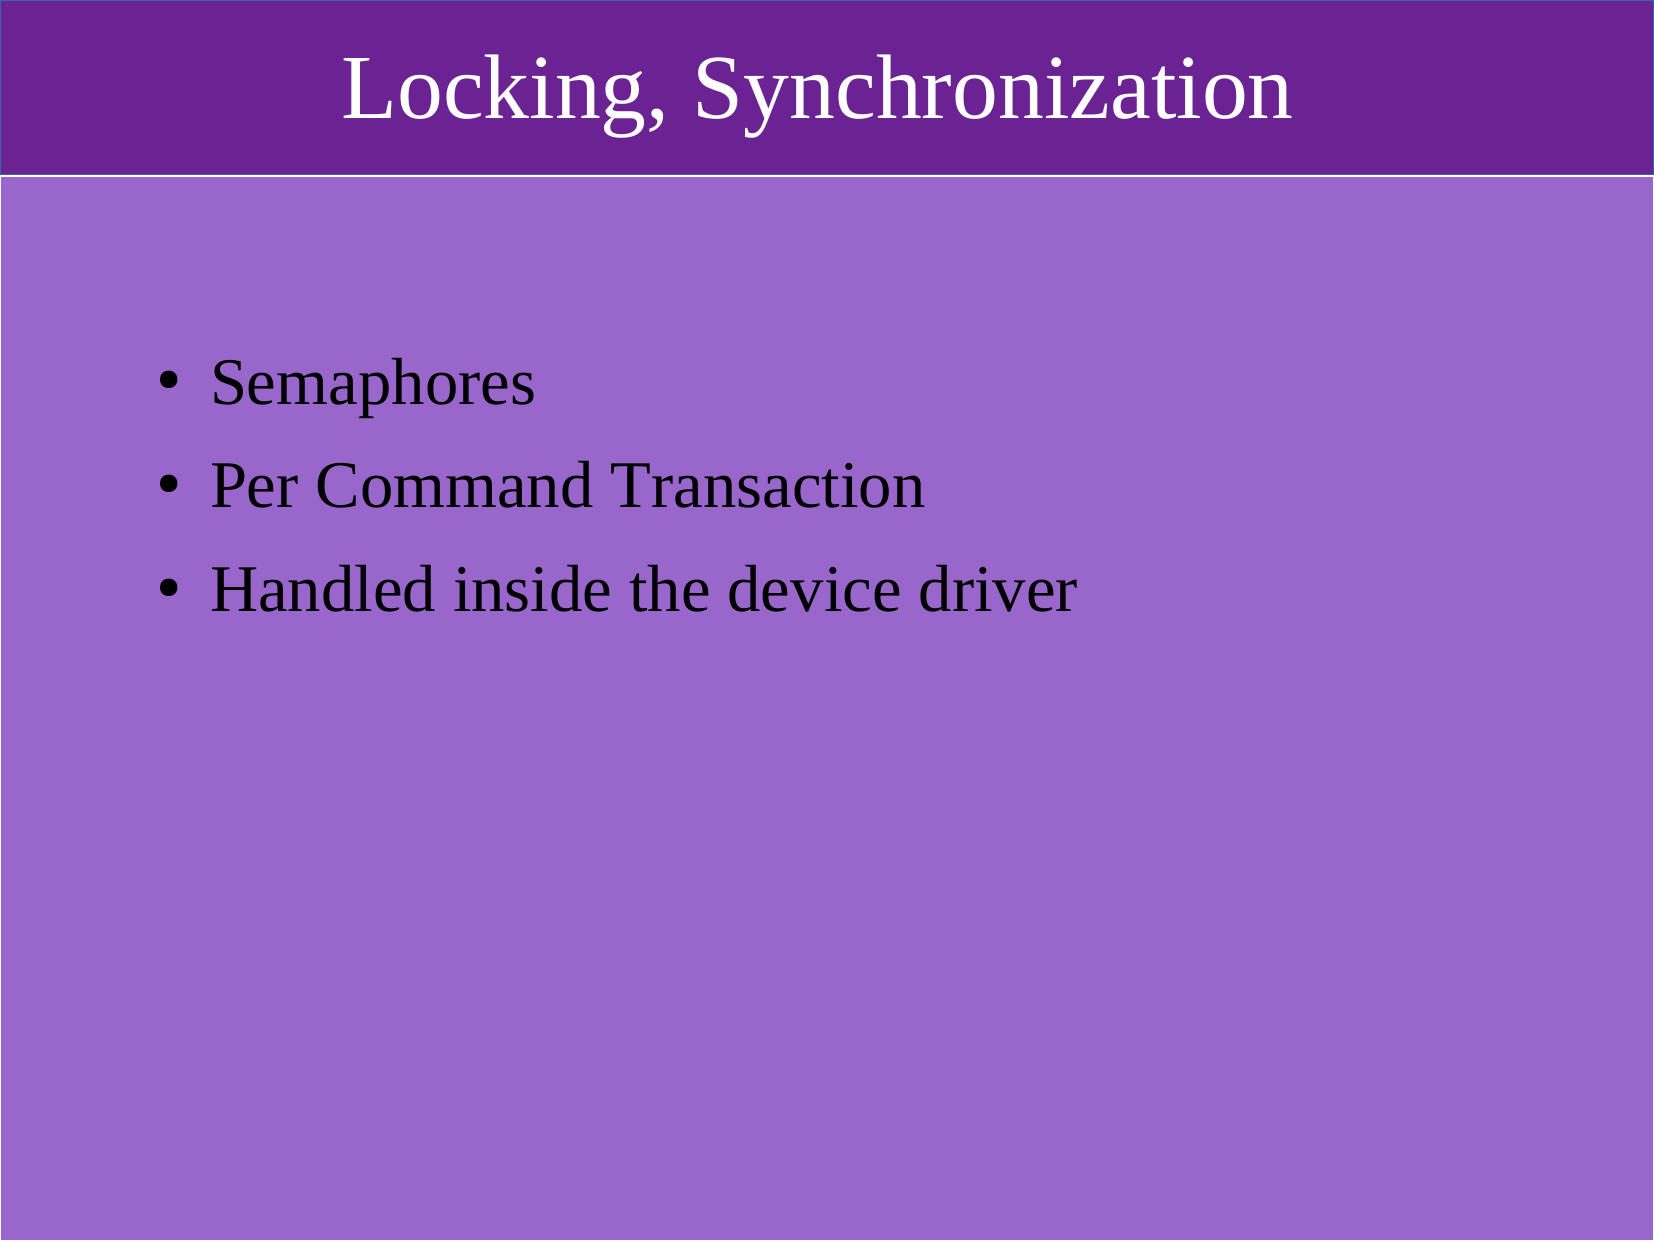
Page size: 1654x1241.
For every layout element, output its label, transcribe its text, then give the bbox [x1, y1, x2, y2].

list Semaphores Per Command Transaction Handled inside the device driver [121, 344, 1534, 865]
title Locking, Synchronization [112, 0, 1525, 175]
